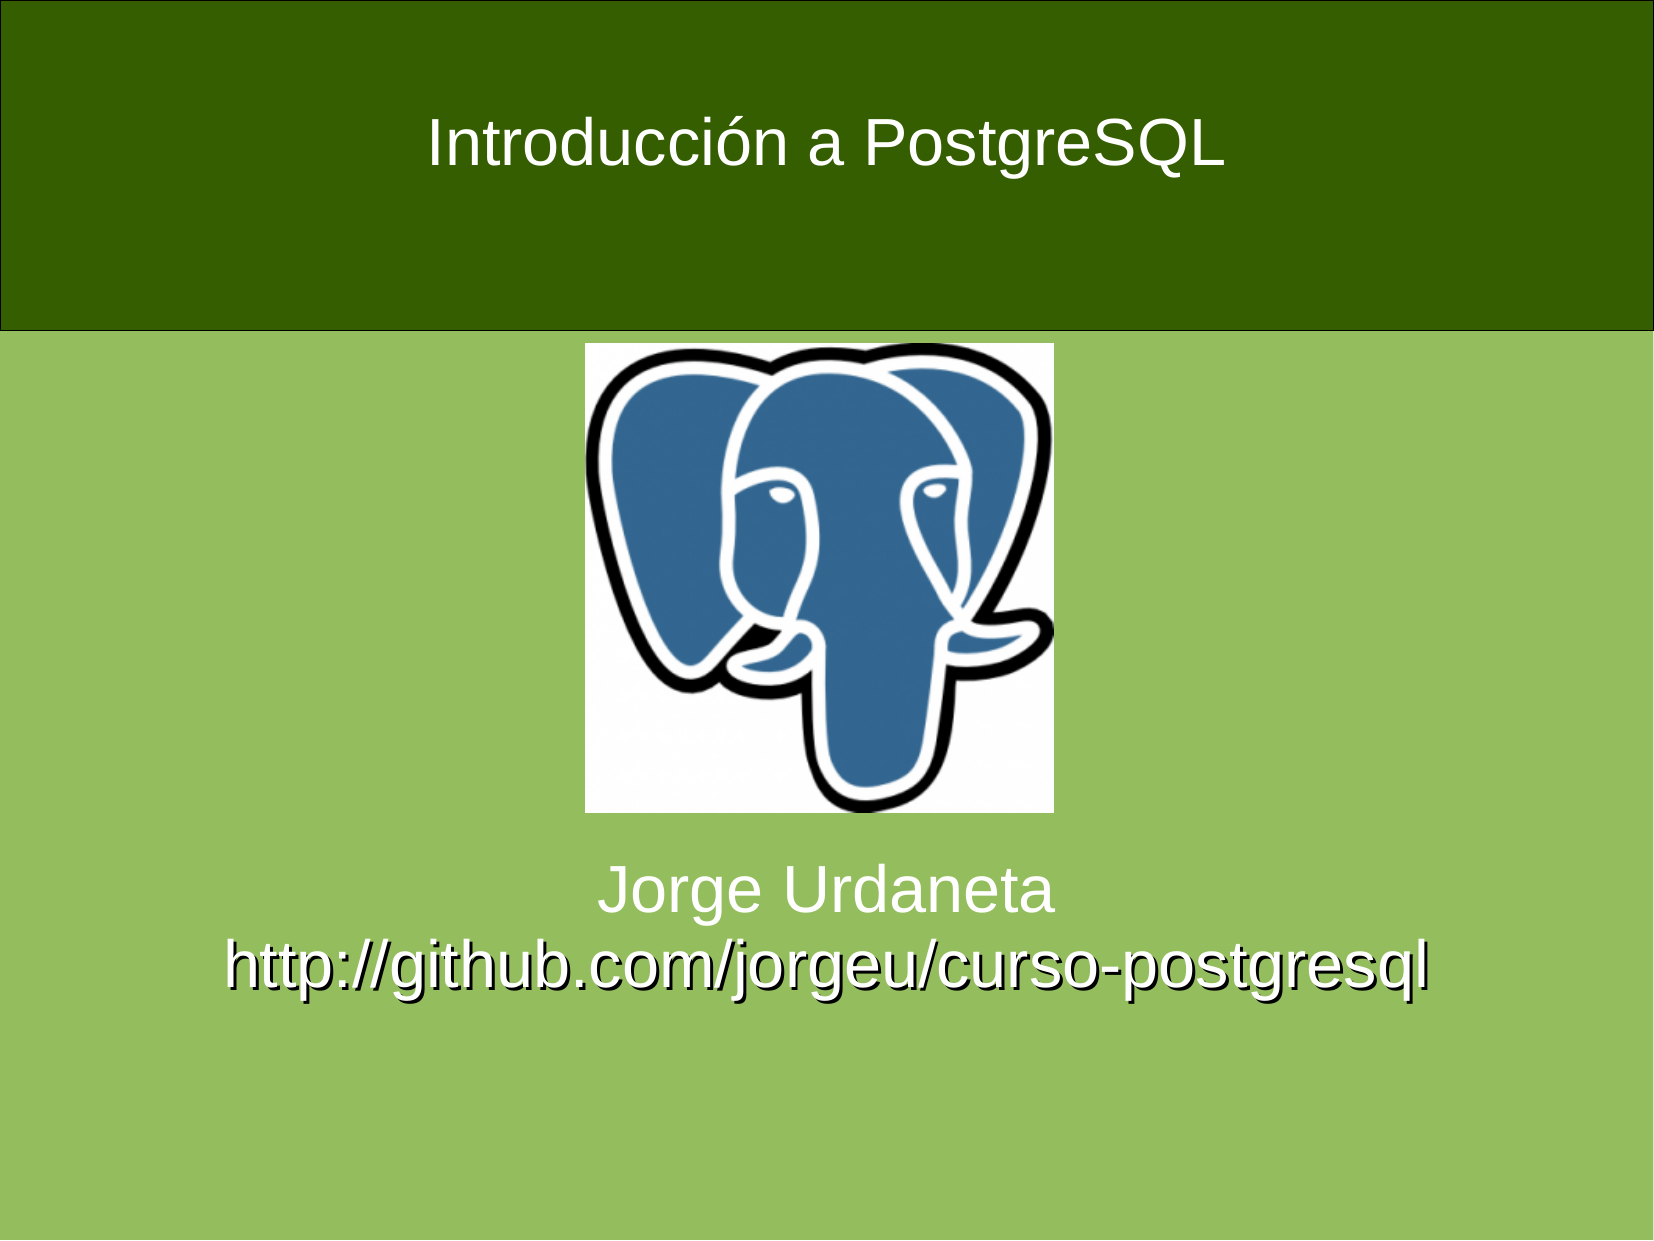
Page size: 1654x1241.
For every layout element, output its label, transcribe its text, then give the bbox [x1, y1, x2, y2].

subtitle Introducción a PostgreSQL Jorge Urdaneta http://github.com/jorgeu/curso-postgresql [82, 49, 1571, 1057]
picture [585, 343, 1054, 813]
